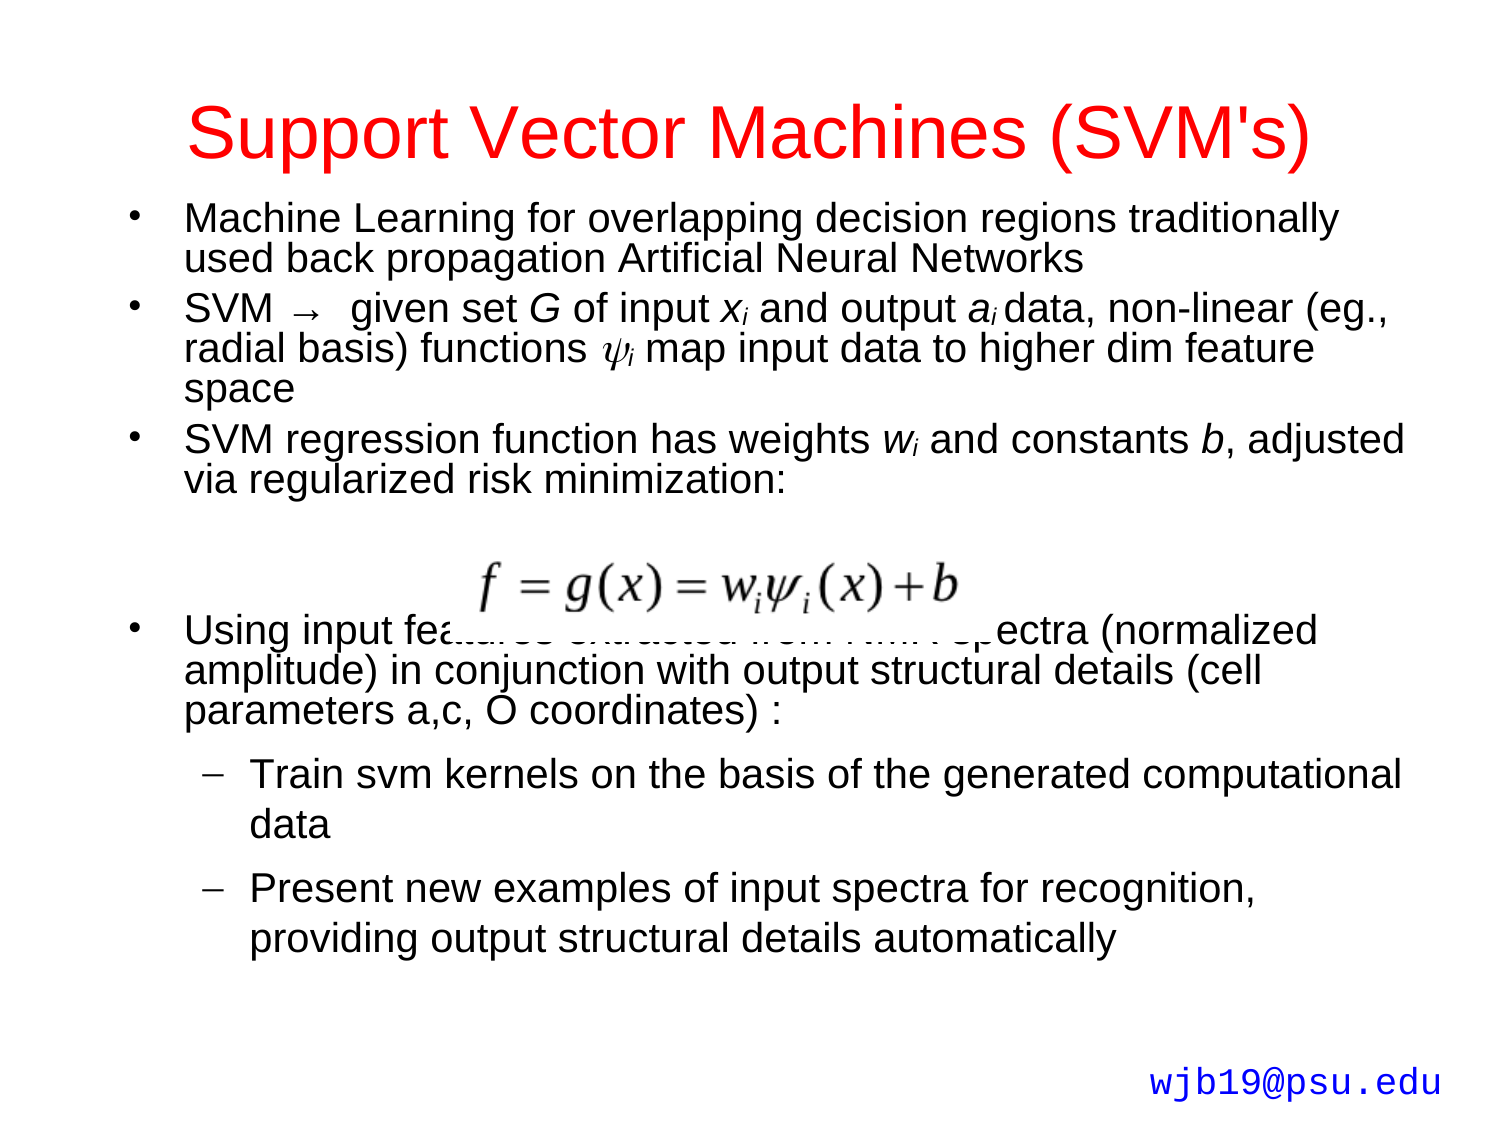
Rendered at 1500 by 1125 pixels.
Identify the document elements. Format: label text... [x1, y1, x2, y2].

text_box wjb19@psu.edu [1086, 1050, 1500, 1125]
list Machine Learning for overlapping decision regions traditionally used back propagation Artificial Neural Networks SVM → given set G of input xi and output ai data, non-linear (eg., radial basis) functions yi map input data to higher dim feature space SVM regression function has weights wi and constants b, adjusted via regularized risk minimization: Using input features extracted from NMR spectra (normalized amplitude) in conjunction with output structural details (cell parameters a,c, O coordinates) : Train svm kernels on the basis of the generated computational data Present new examples of input spectra for recognition, providing output structural details automatically [112, 192, 1426, 1125]
title Support Vector Machines (SVM's) [112, 34, 1388, 192]
picture [450, 538, 996, 642]
